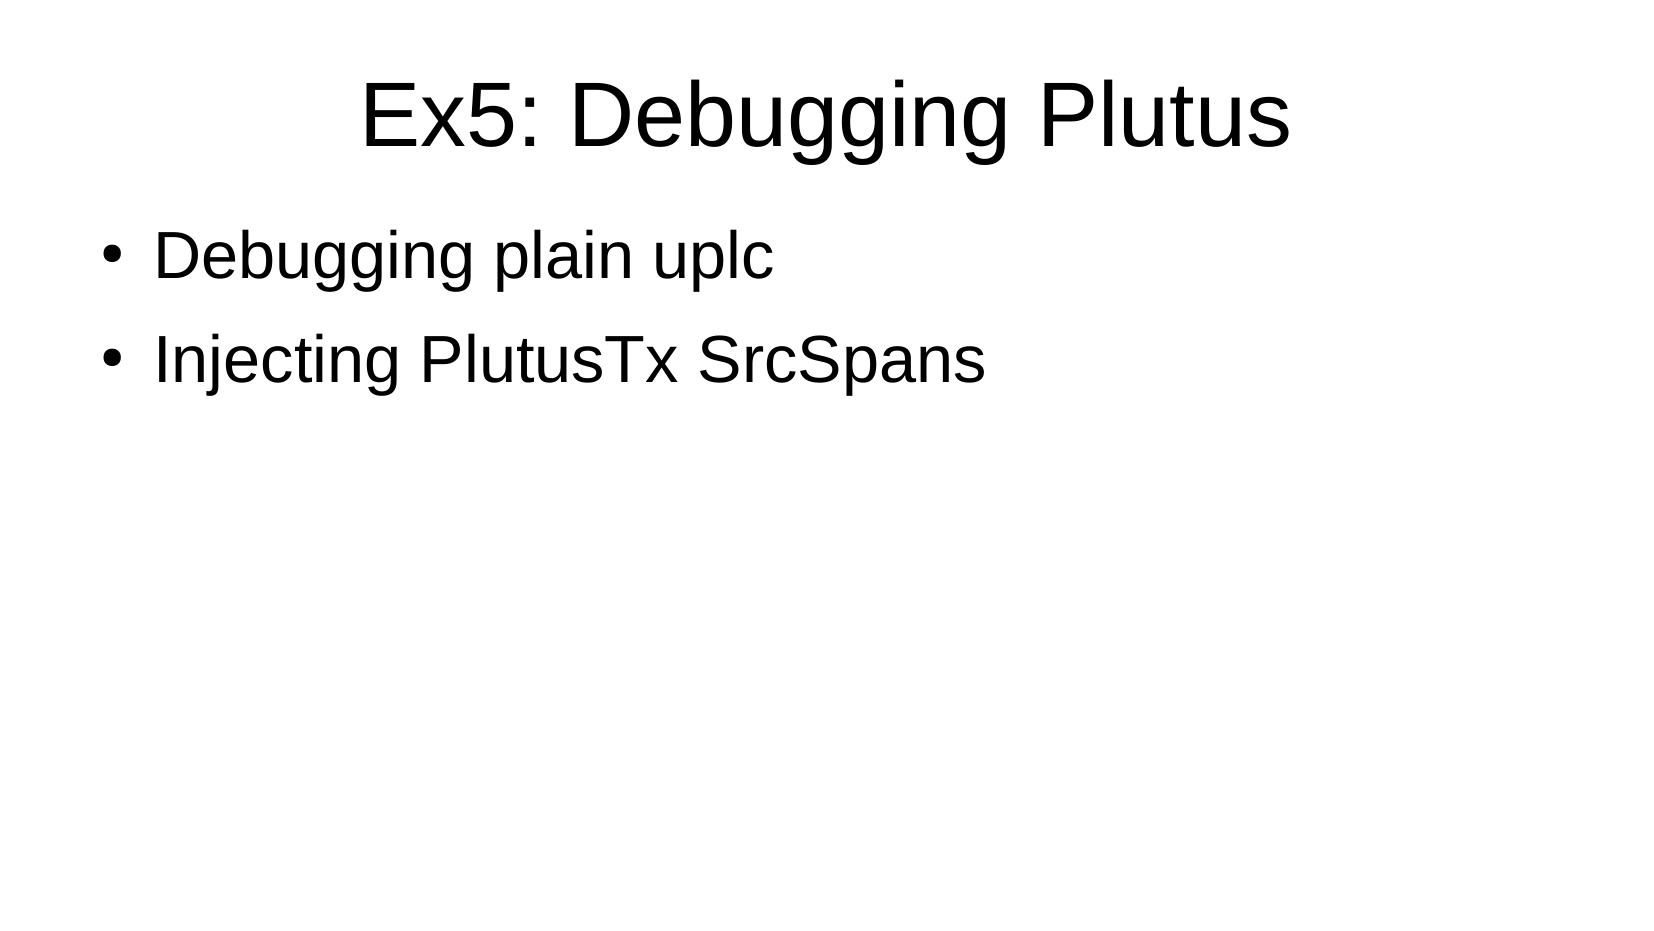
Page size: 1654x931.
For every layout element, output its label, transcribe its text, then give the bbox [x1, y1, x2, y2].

list Debugging plain uplc Injecting PlutusTx SrcSpans [82, 217, 1571, 758]
title Ex5: Debugging Plutus [82, 37, 1571, 193]
